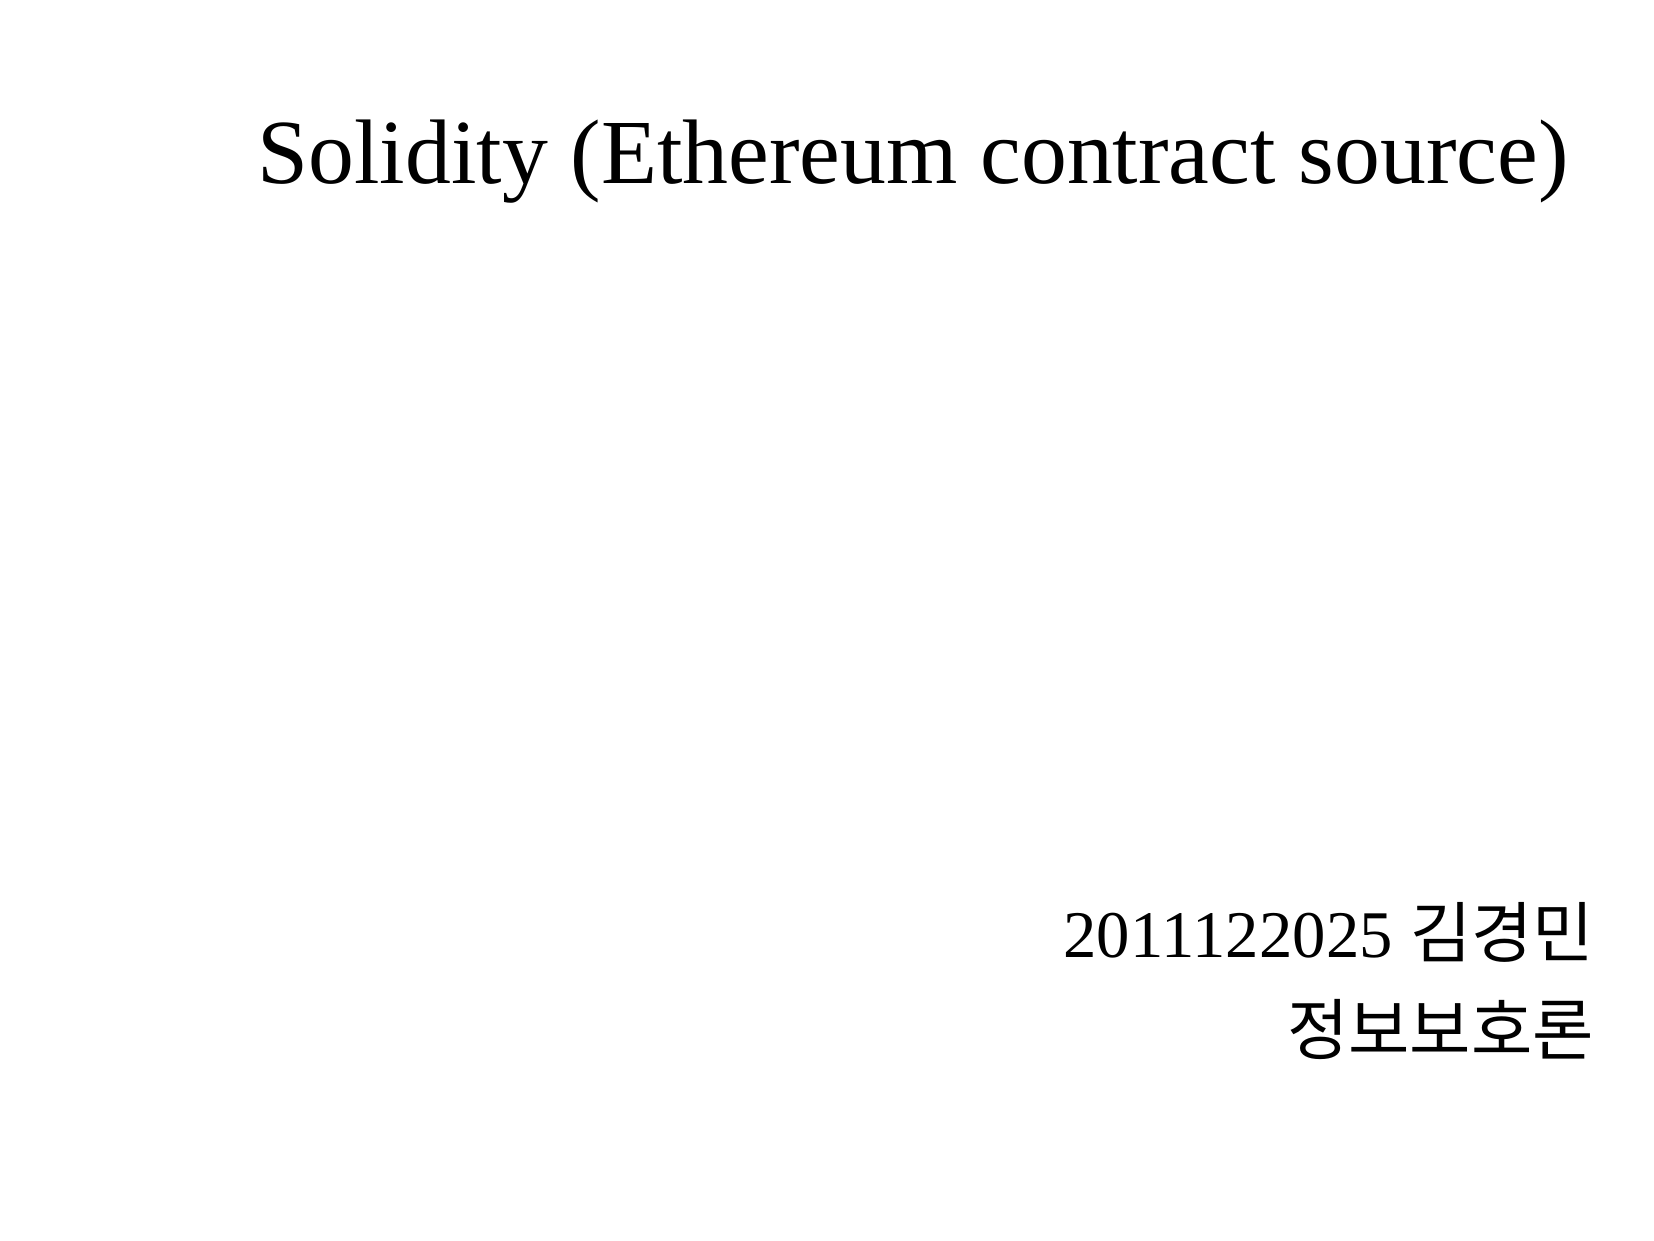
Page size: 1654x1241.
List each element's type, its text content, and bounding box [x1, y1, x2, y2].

subtitle 2011122025 김경민 정보보호론 [106, 531, 1595, 1126]
title Solidity (Ethereum contract source) [82, 49, 1571, 257]
